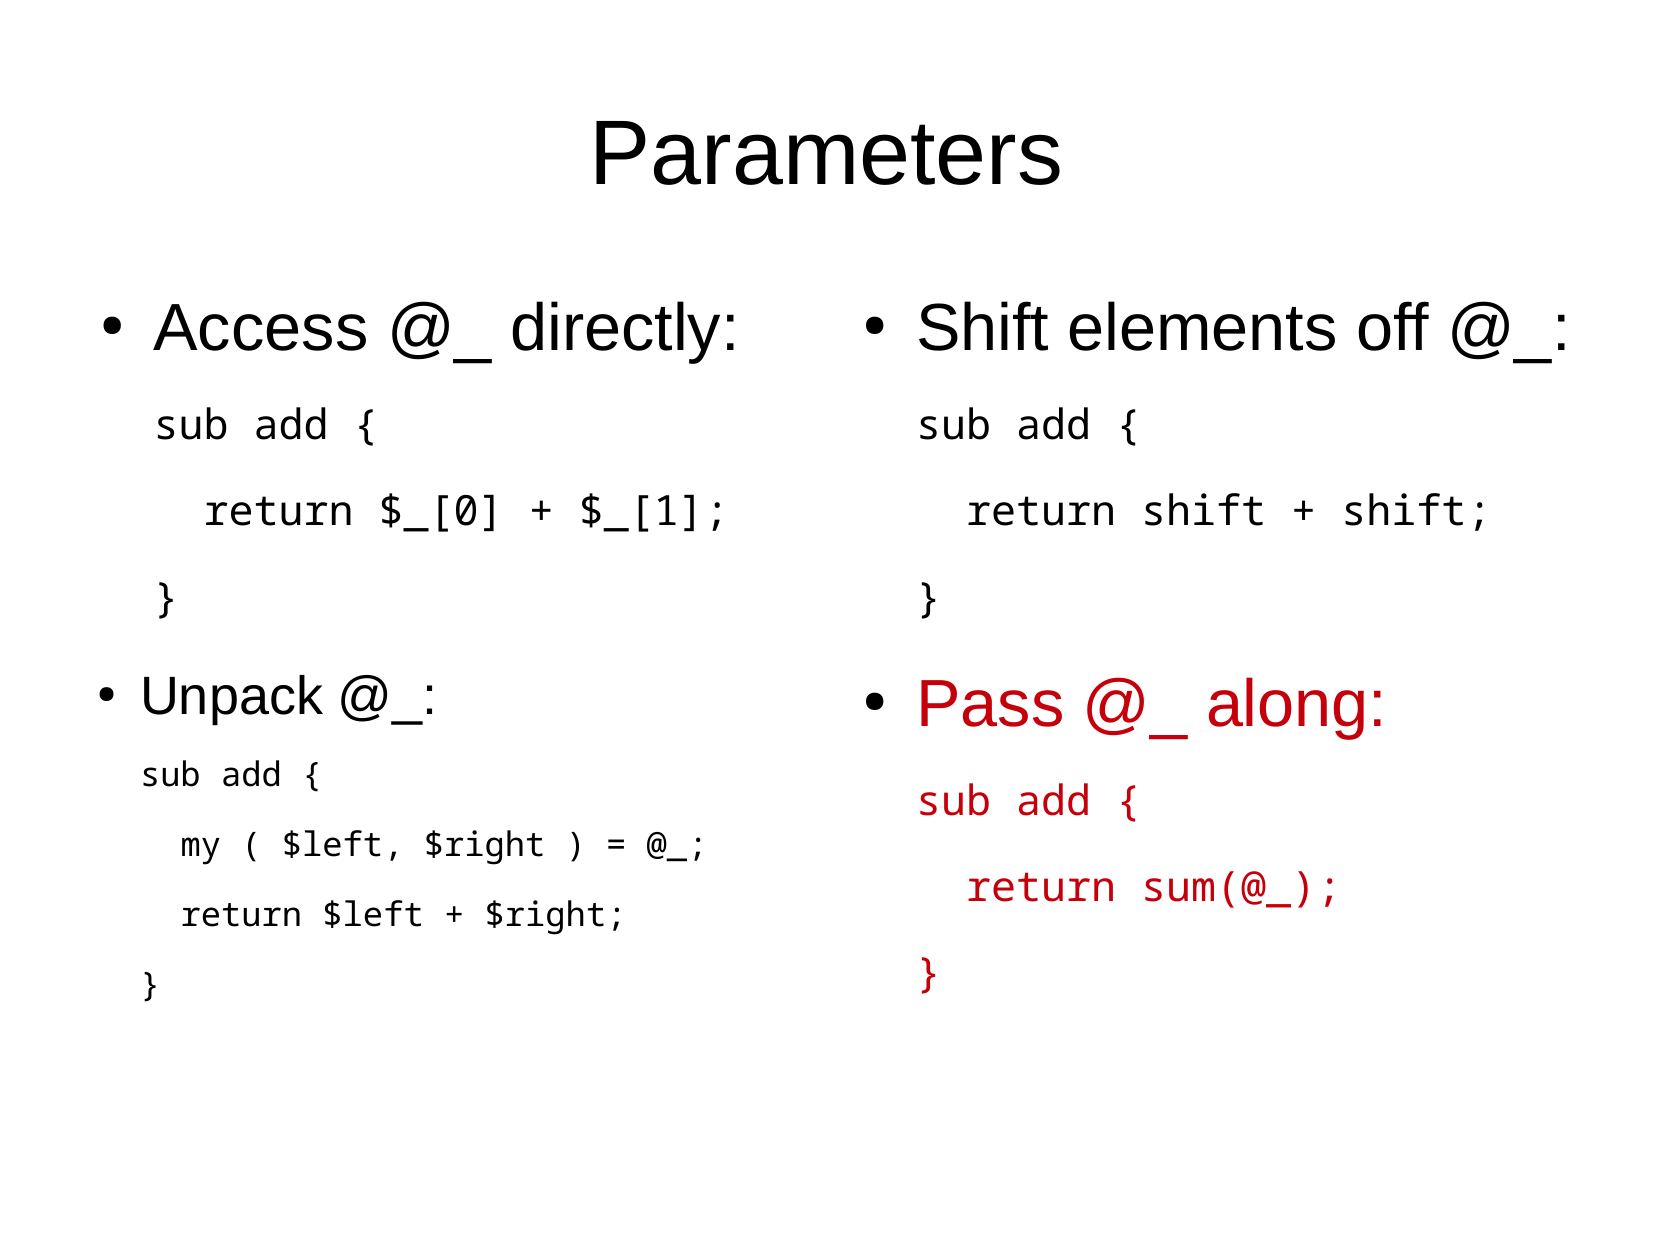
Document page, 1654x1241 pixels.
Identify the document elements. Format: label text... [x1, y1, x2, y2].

list Pass @_ along: sub add { return sum(@_); } [845, 665, 1572, 1009]
list Shift elements off @_: sub add { return shift + shift; } [845, 290, 1572, 634]
title Parameters [82, 49, 1571, 257]
list Unpack @_: sub add { my ( $left, $right ) = @_; return $left + $right; } [82, 665, 809, 1009]
list Access @_ directly: sub add { return $_[0] + $_[1]; } [82, 290, 809, 634]
